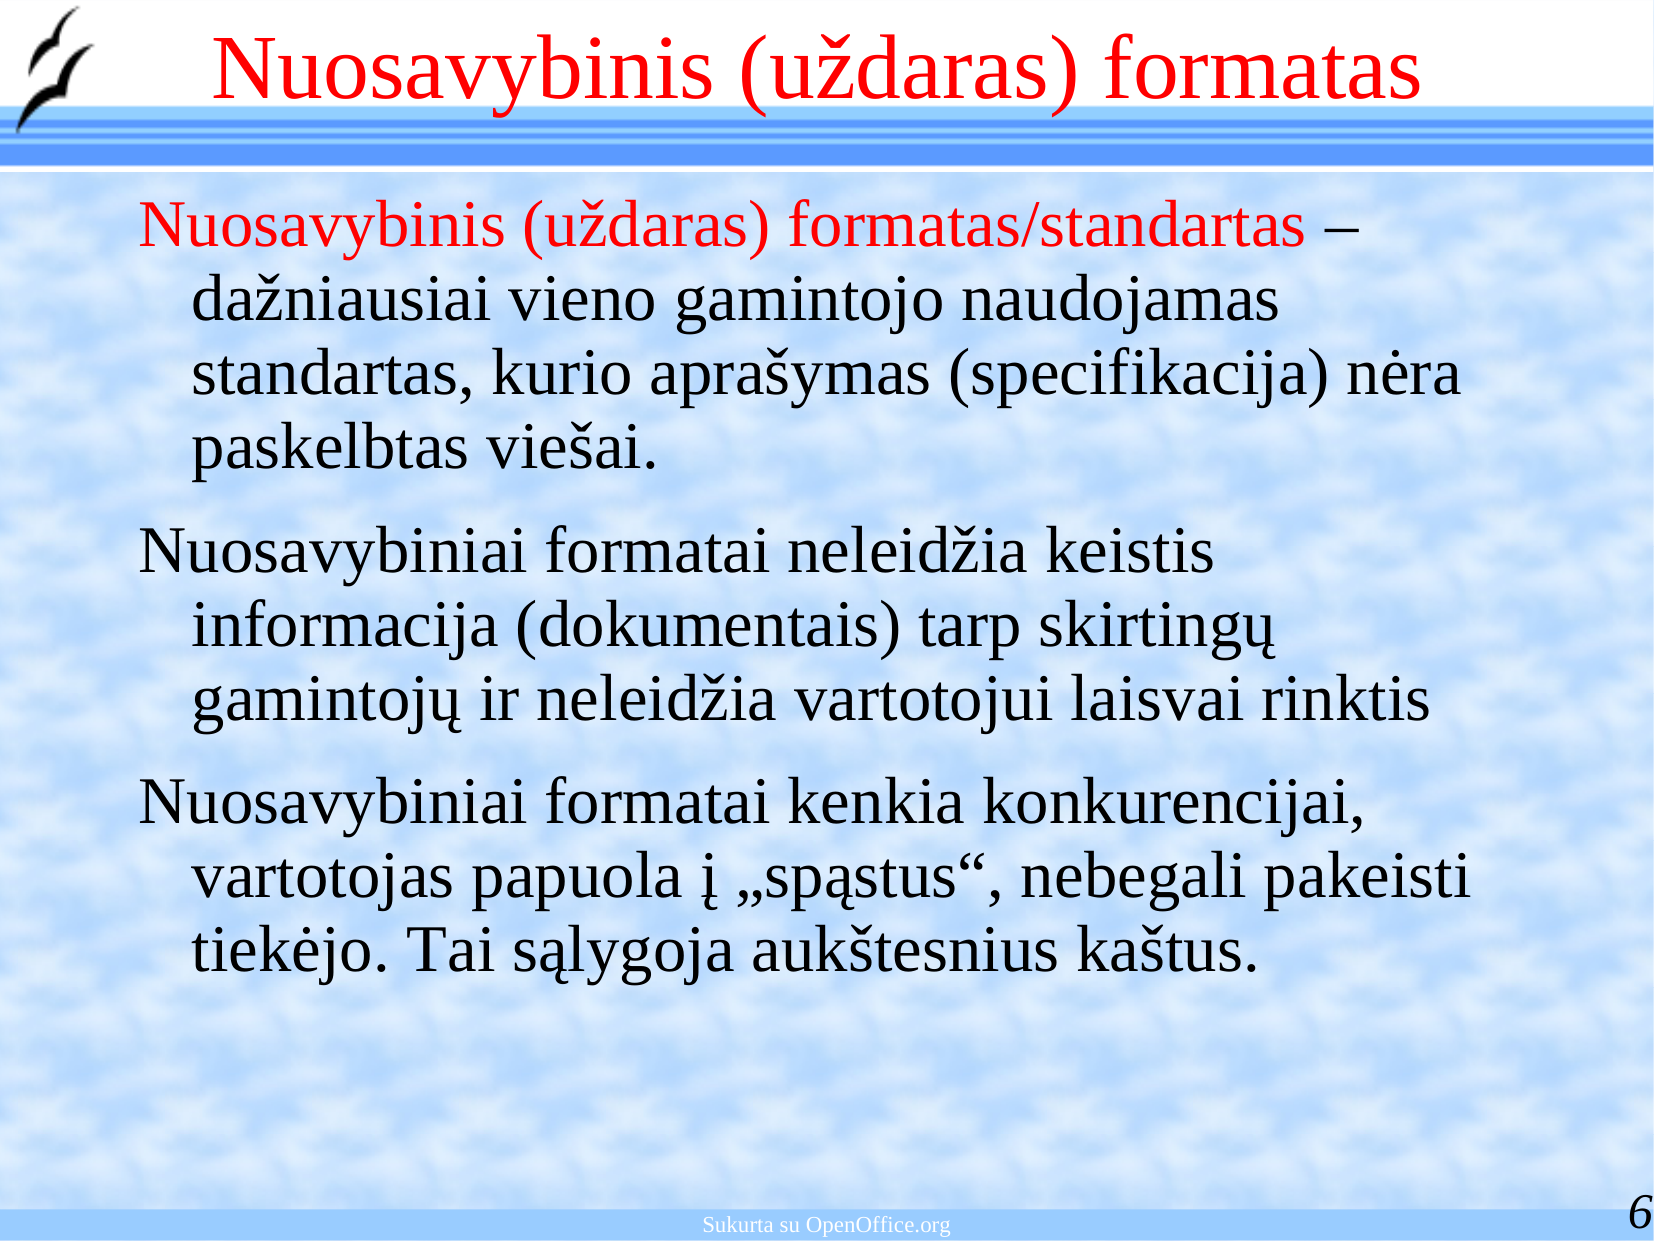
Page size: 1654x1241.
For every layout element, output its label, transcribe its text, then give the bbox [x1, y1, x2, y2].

picture [0, 0, 1654, 1209]
title Nuosavybinis (uždaras) formatas [94, 0, 1507, 172]
list Nuosavybinis (uždaras) formatas/standartas – dažniausiai vieno gamintojo naudojamas standartas, kurio aprašymas (specifikacija) nėra paskelbtas viešai. Nuosavybiniai formatai neleidžia keistis informacija (dokumentais) tarp skirtingų gamintojų ir neleidžia vartotojui laisvai rinktis Nuosavybiniai formatai kenkia konkurencijai, vartotojas papuola į „spąstus“, nebegali pakeisti tiekėjo. Tai sąlygoja aukštesnius kaštus. [120, 187, 1533, 1054]
